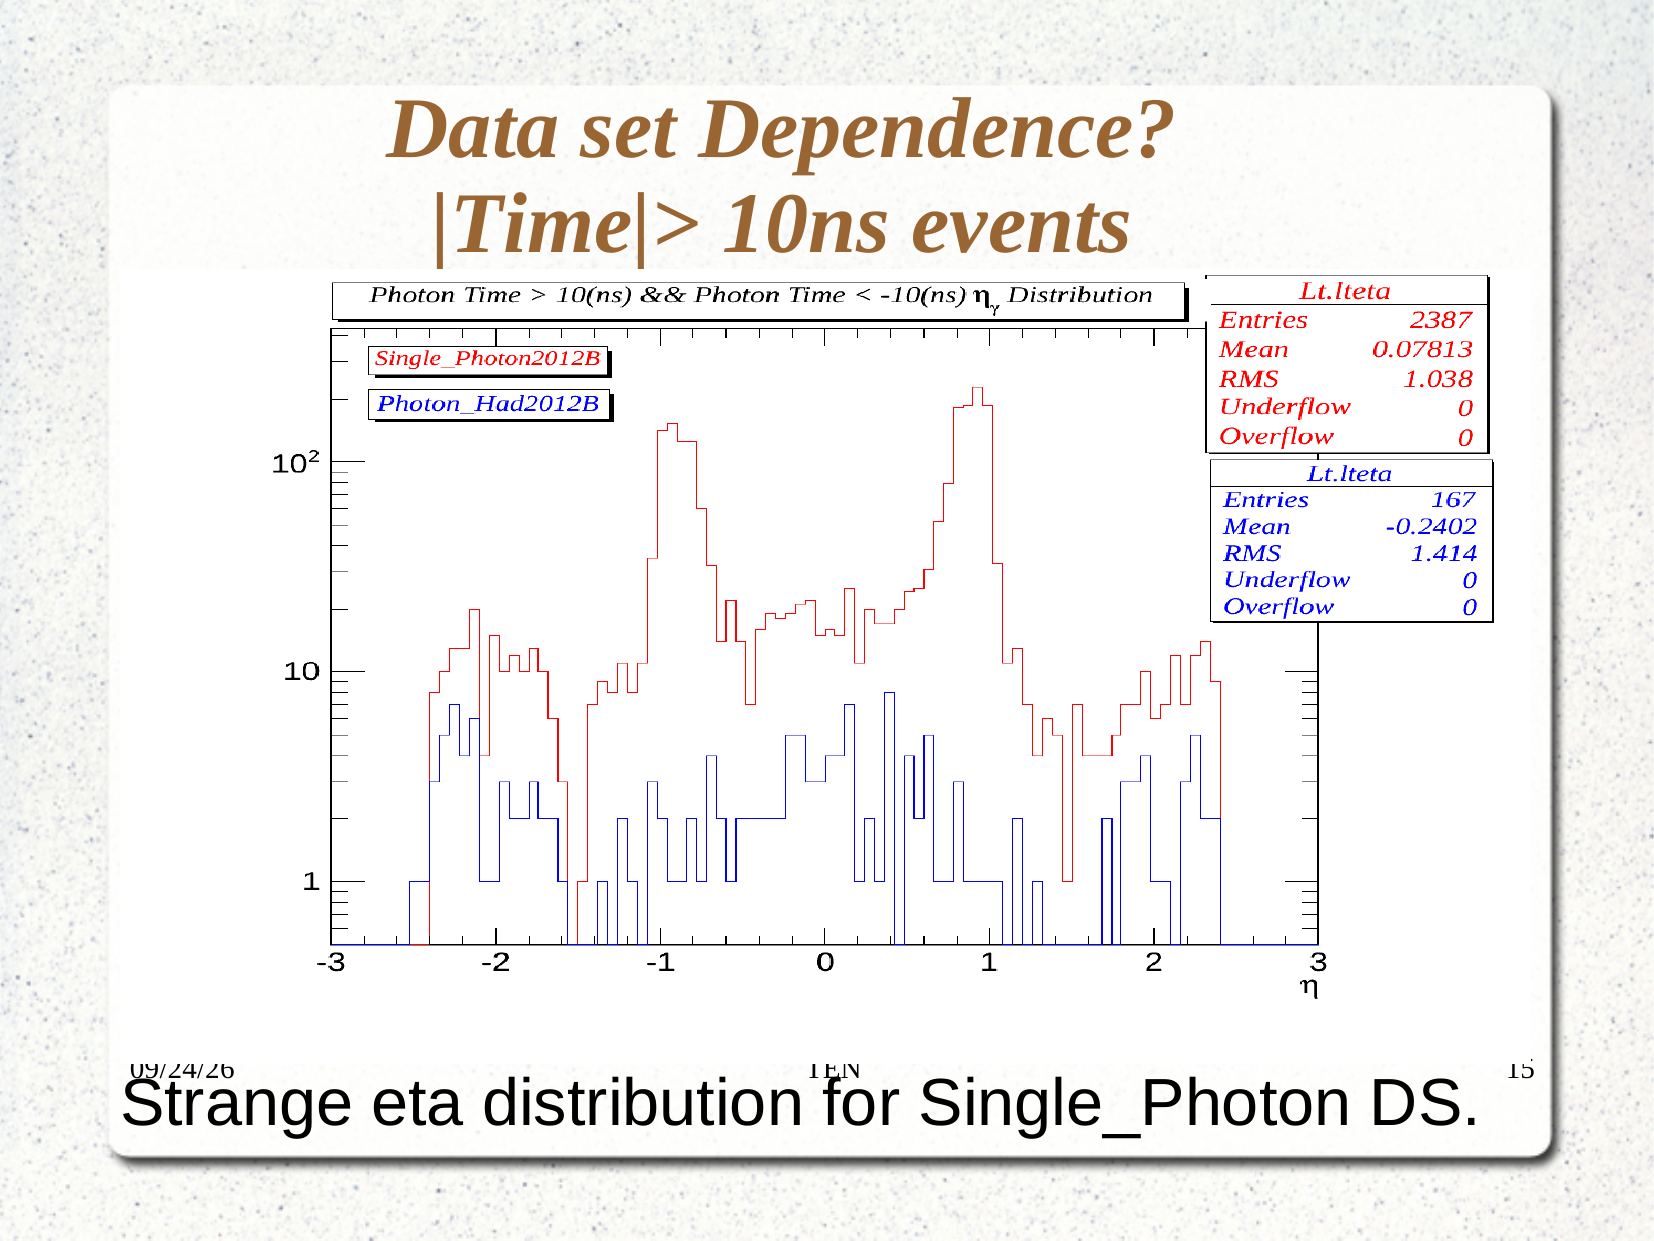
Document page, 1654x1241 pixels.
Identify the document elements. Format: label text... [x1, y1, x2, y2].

title Data set Dependence? |Time|> 10ns events [272, 80, 1293, 269]
subtitle Strange eta distribution for Single_Photon DS. [120, 1065, 1531, 1141]
picture [0, 0, 1654, 1241]
